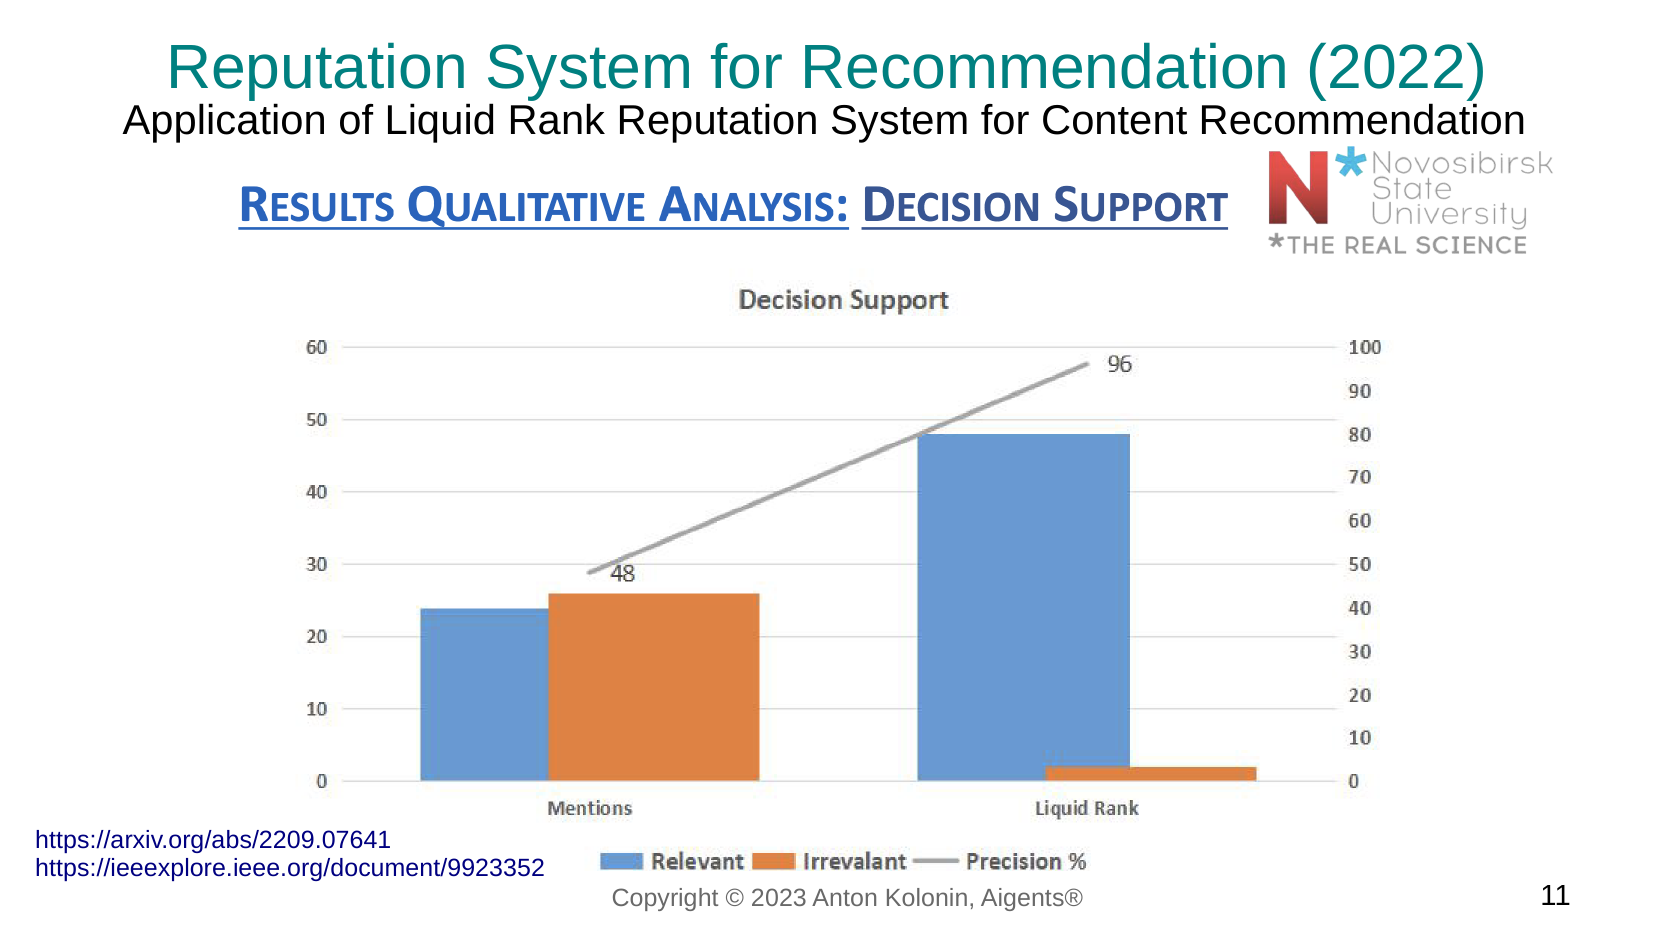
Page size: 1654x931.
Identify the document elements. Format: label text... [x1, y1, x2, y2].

picture [210, 197, 1564, 885]
text_box https://arxiv.org/abs/2209.07641 https://ieeexplore.ieee.org/document/9923352 [20, 817, 841, 903]
text_box Application of Liquid Rank Reputation System for Content Recommendation [107, 89, 1611, 197]
text_box Reputation System for Recommendation (2022) [0, 0, 1630, 135]
